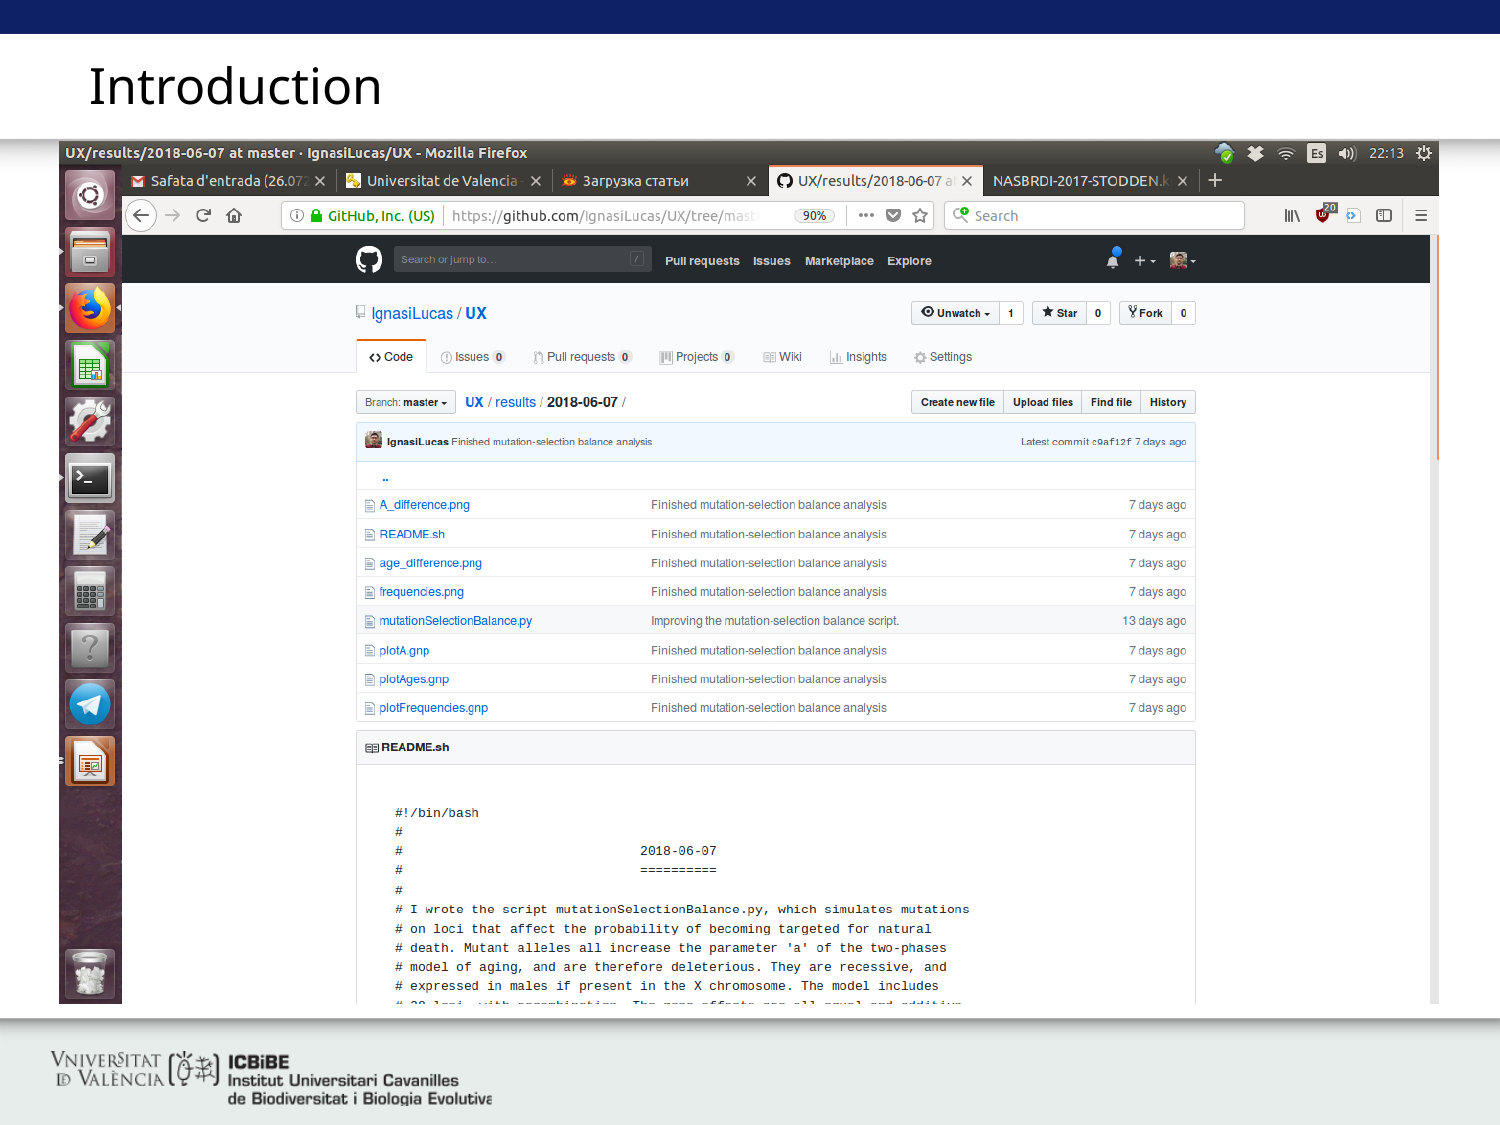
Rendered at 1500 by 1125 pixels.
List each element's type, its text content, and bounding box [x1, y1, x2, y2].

list Introduction [75, 47, 825, 110]
picture [0, 1018, 1500, 1125]
picture [0, 0, 1500, 1004]
